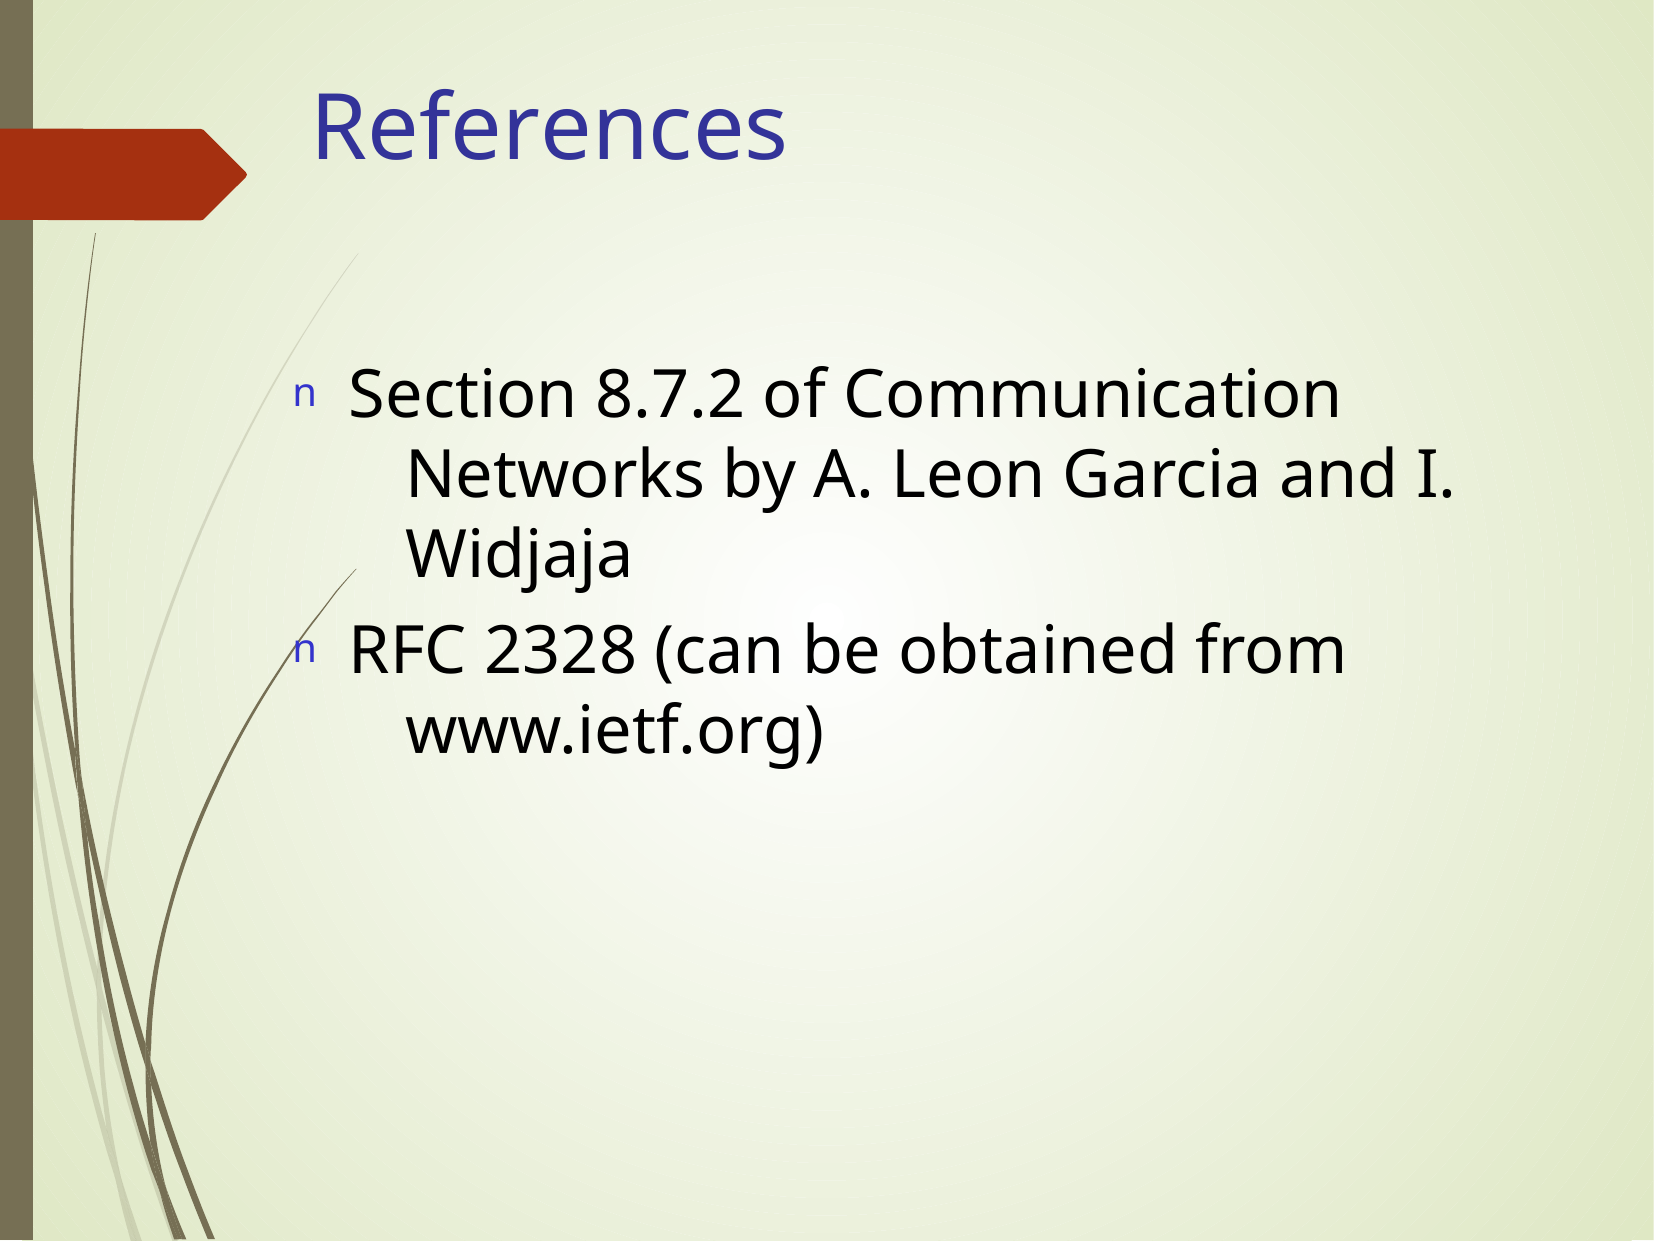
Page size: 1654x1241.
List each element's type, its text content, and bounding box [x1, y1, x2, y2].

text_box Section 8.7.2 of Communication Networks by A. Leon Garcia and I. Widjaja RFC 2328 (can be obtained from www.ietf.org) [277, 343, 1591, 775]
text_box References [296, 60, 804, 186]
